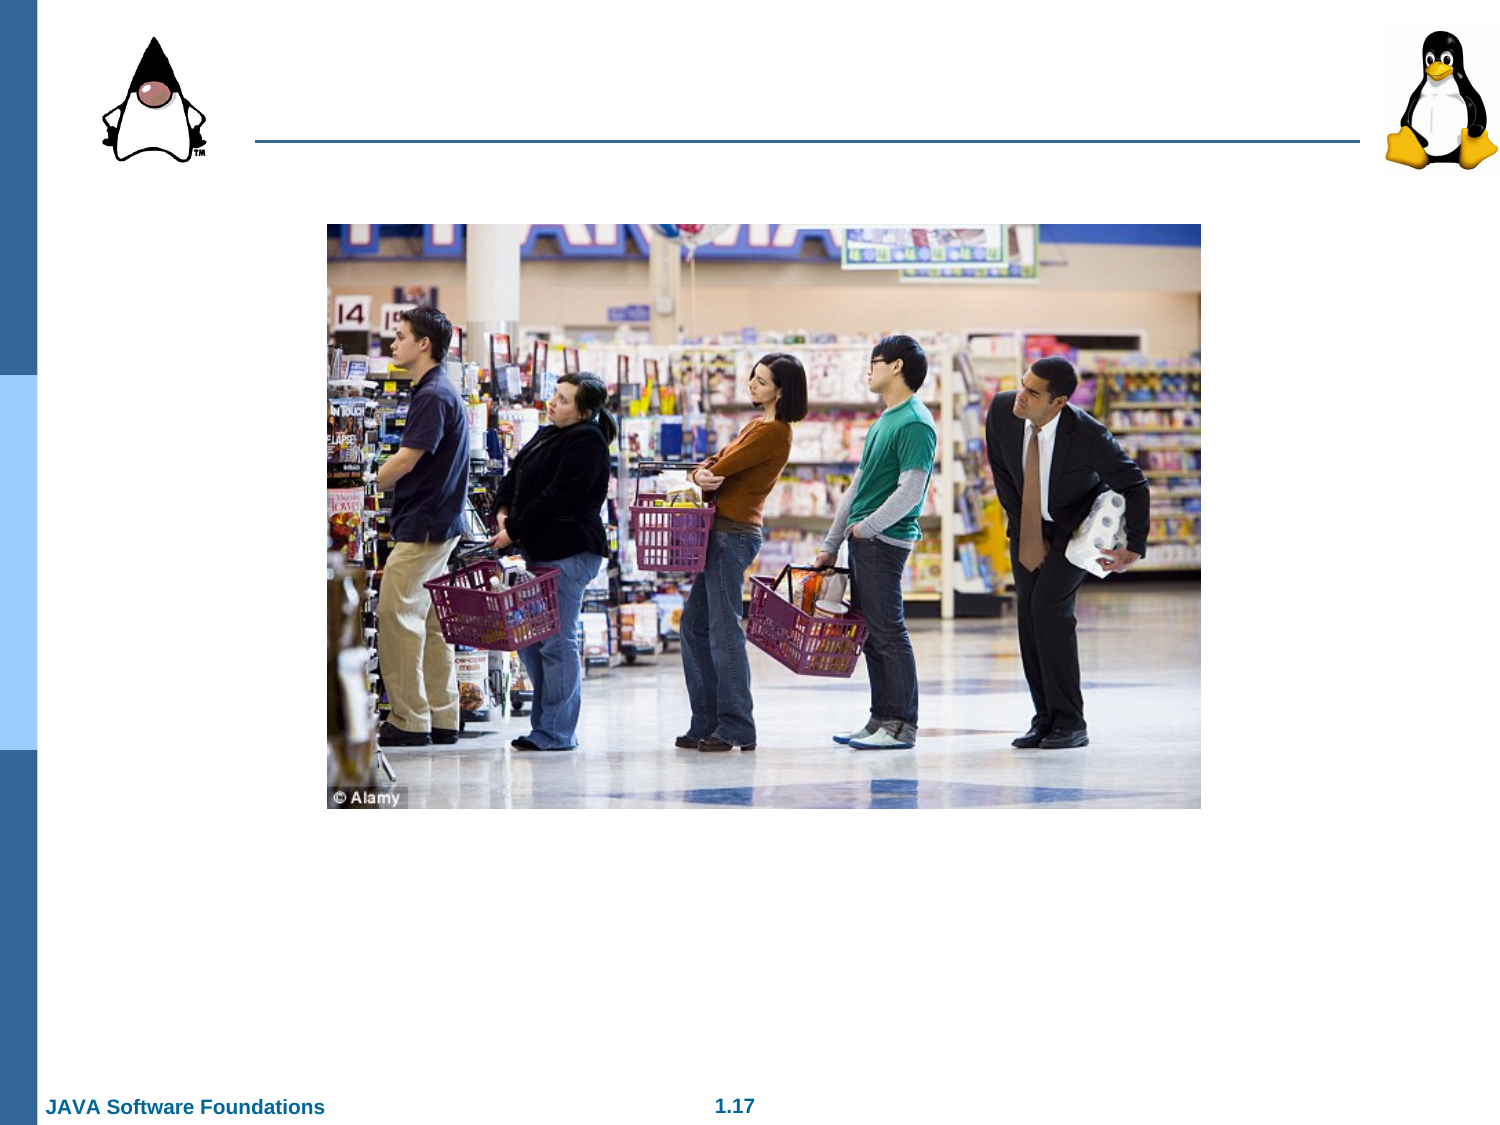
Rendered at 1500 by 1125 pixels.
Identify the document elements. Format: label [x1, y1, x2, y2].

picture [327, 224, 1201, 809]
picture [54, 0, 255, 200]
picture [1383, 28, 1500, 173]
